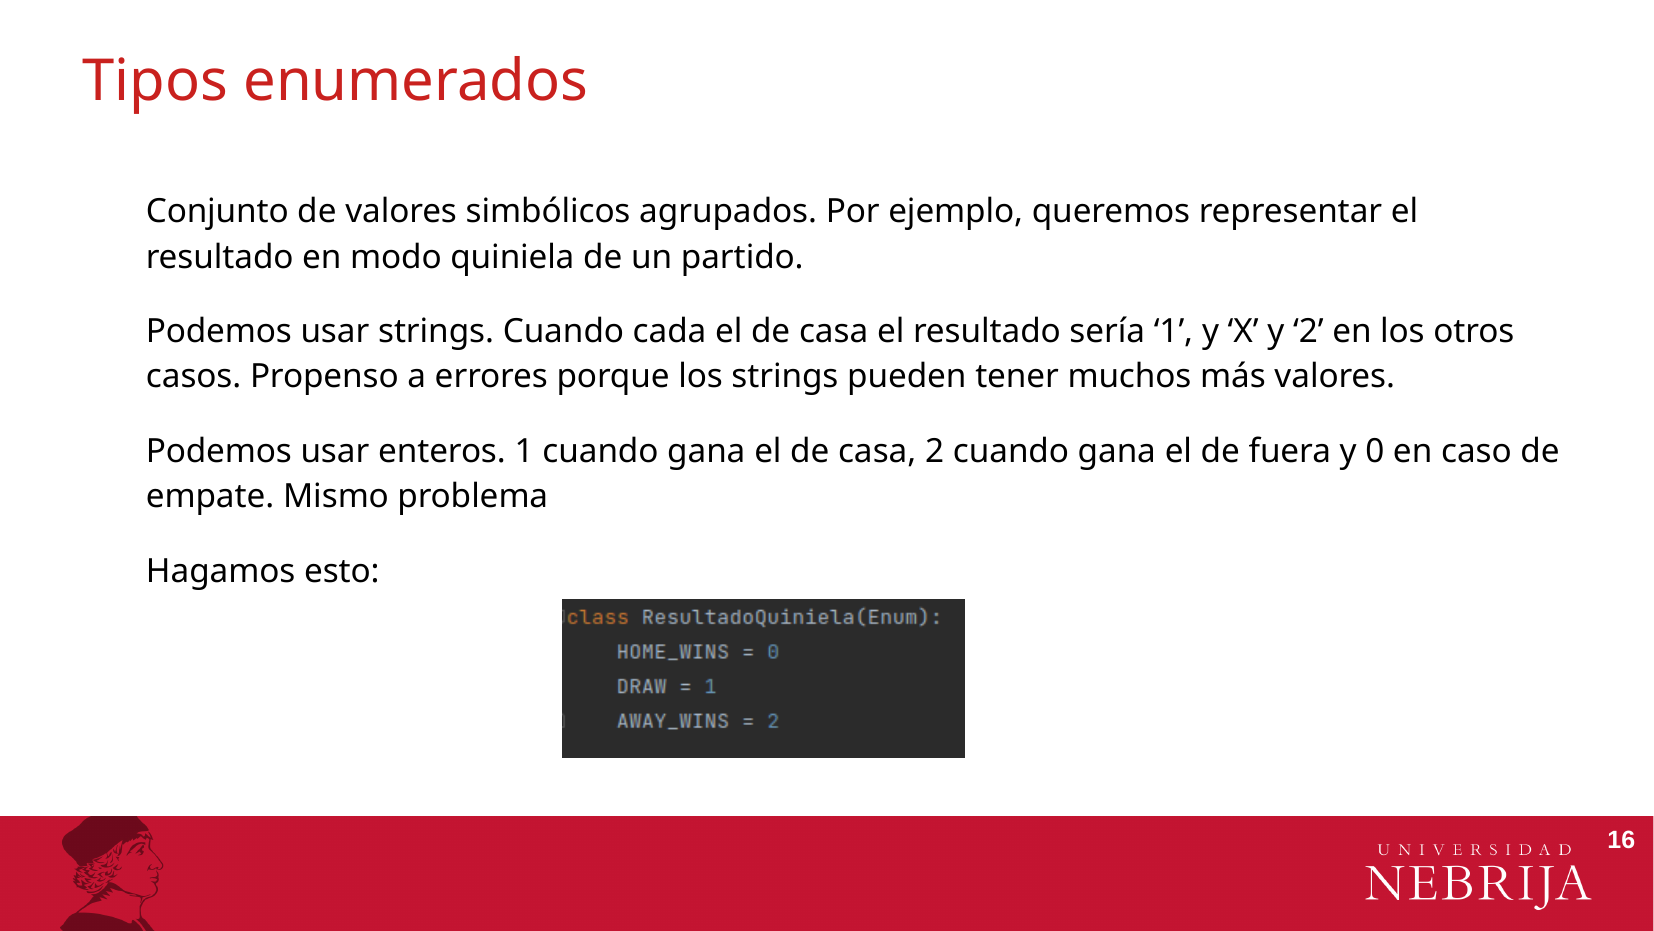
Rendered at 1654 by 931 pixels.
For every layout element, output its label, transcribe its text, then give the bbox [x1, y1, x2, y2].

title Tipos enumerados [82, 0, 1571, 156]
picture [562, 599, 965, 758]
picture [0, 816, 1654, 931]
list Conjunto de valores simbólicos agrupados. Por ejemplo, queremos representar el resultado en modo quiniela de un partido. Podemos usar strings. Cuando cada el de casa el resultado sería ‘1’, y ‘X’ y ‘2’ en los otros casos. Propenso a errores porque los strings pueden tener muchos más valores. Podemos usar enteros. 1 cuando gana el de casa, 2 cuando gana el de fuera y 0 en caso de empate. Mismo problema Hagamos esto: [75, 187, 1576, 788]
